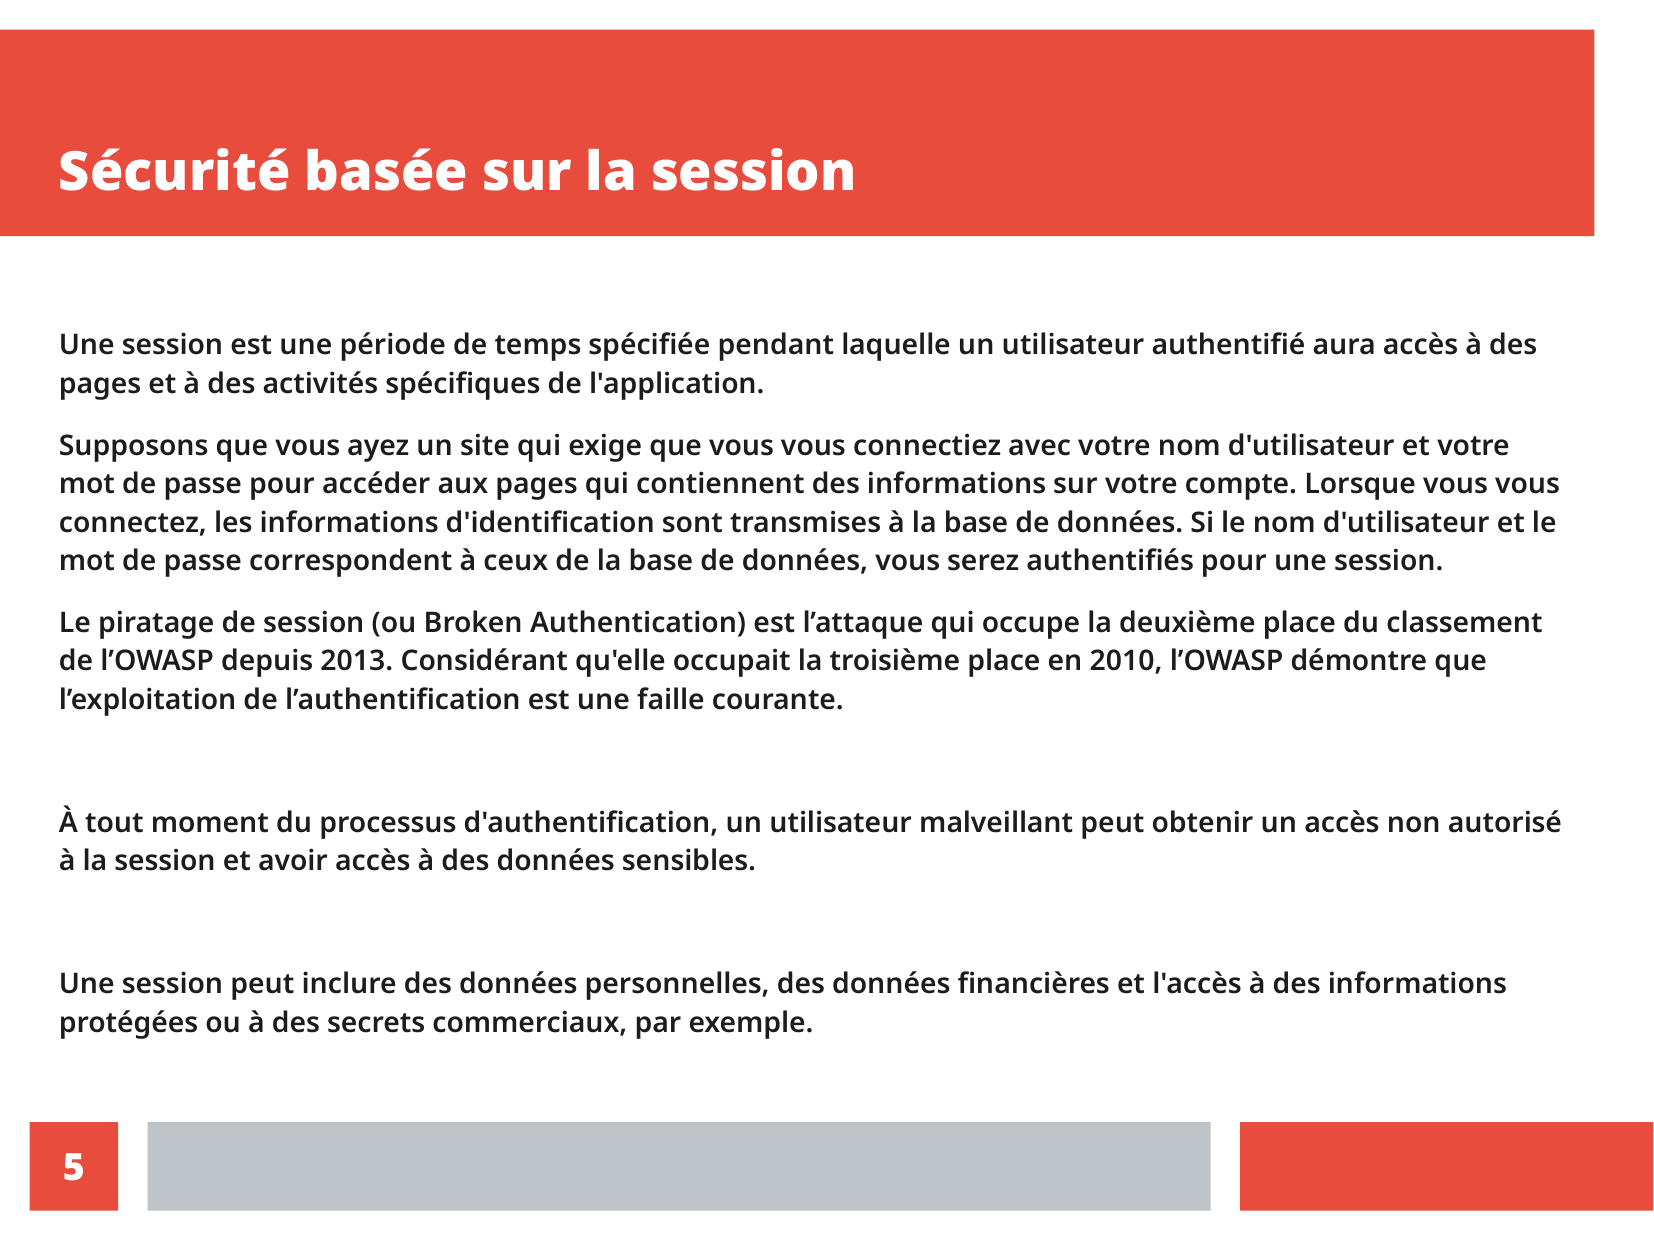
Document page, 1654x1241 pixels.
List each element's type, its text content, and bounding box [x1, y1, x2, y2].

list Une session est une période de temps spécifiée pendant laquelle un utilisateur authentifié aura accès à des pages et à des activités spécifiques de l'application. Supposons que vous ayez un site qui exige que vous vous connectiez avec votre nom d'utilisateur et votre mot de passe pour accéder aux pages qui contiennent des informations sur votre compte. Lorsque vous vous connectez, les informations d'identification sont transmises à la base de données. Si le nom d'utilisateur et le mot de passe correspondent à ceux de la base de données, vous serez authentifiés pour une session. Le piratage de session (ou Broken Authentication) est l’attaque qui occupe la deuxième place du classement de l’OWASP depuis 2013. Considérant qu'elle occupait la troisième place en 2010, l’OWASP démontre que l’exploitation de l’authentification est une faille courante. À tout moment du processus d'authentification, un utilisateur malveillant peut obtenir un accès non autorisé à la session et avoir accès à des données sensibles. Une session peut inclure des données personnelles, des données financières et l'accès à des informations protégées ou à des secrets commerciaux, par exemple. [59, 324, 1565, 1093]
title Sécurité basée sur la session [59, 59, 1595, 207]
